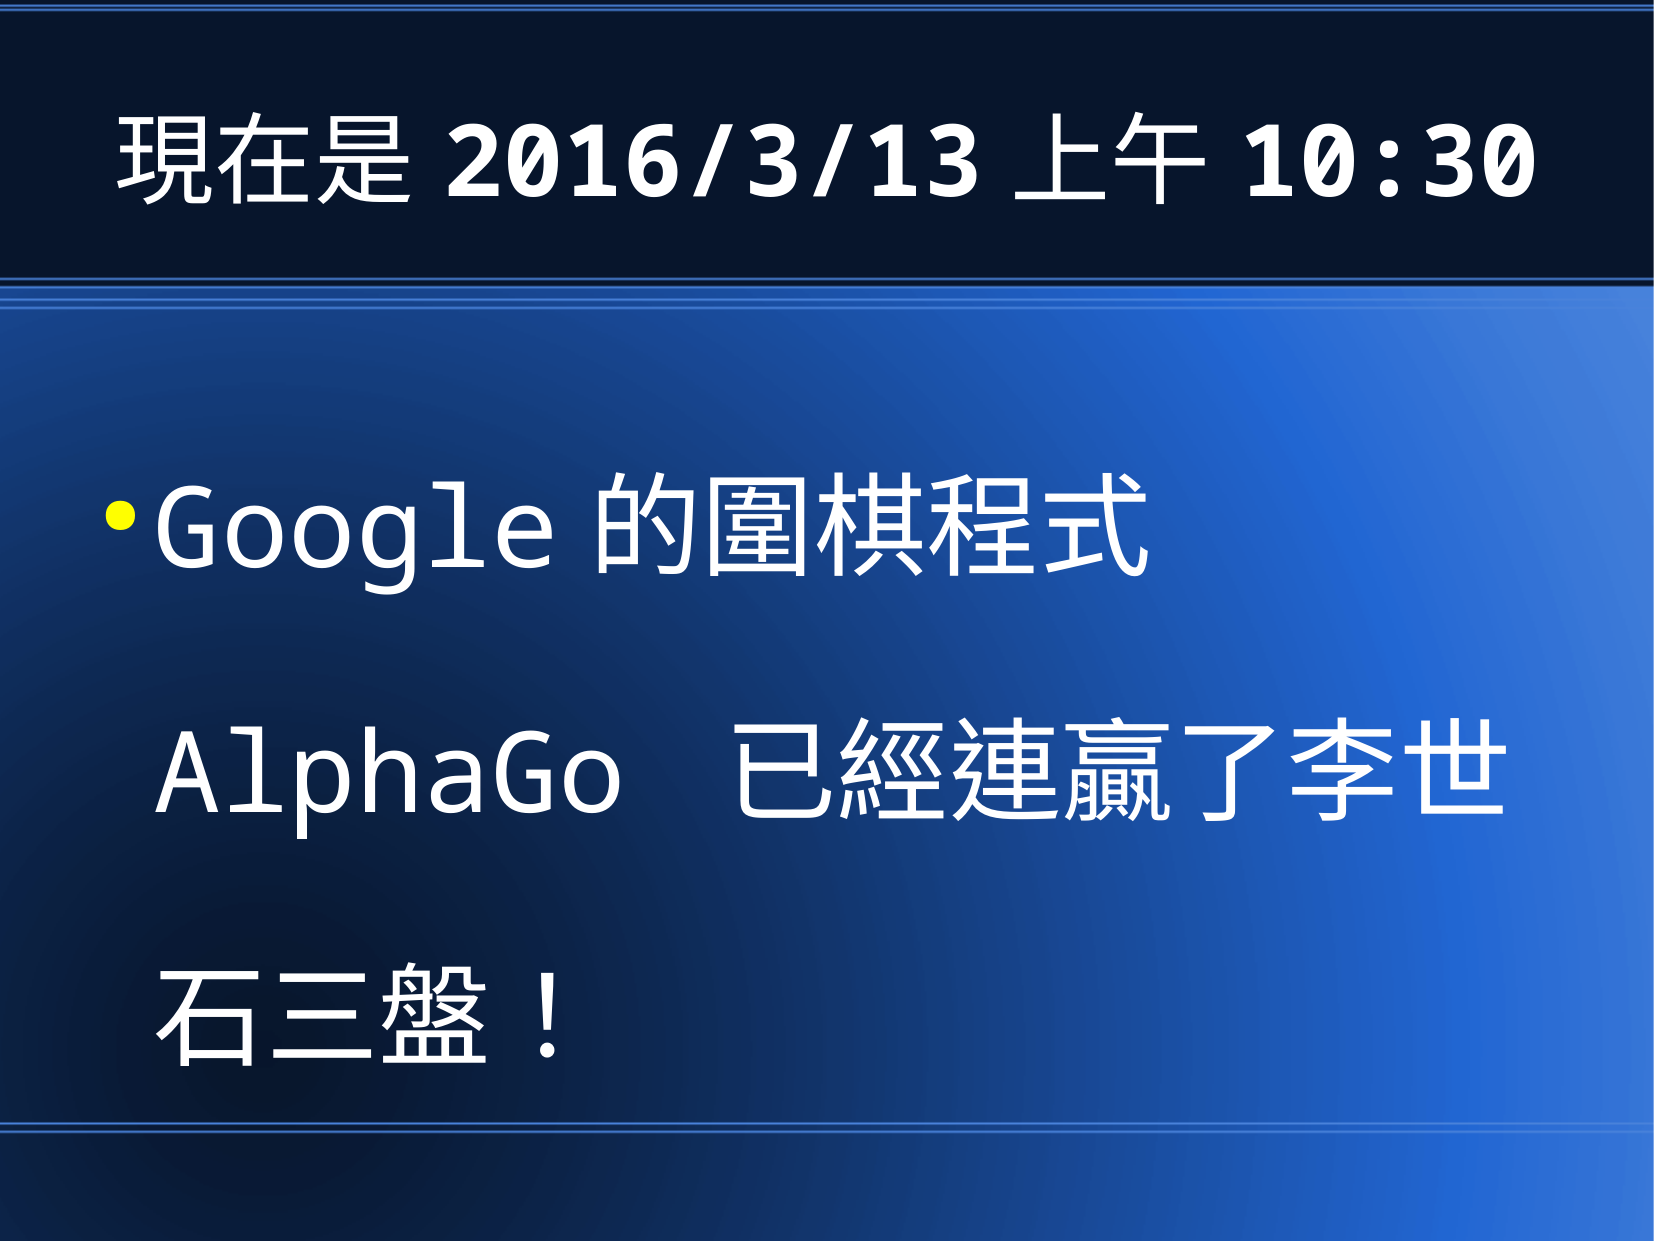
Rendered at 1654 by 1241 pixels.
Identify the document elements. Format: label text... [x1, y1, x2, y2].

picture [0, 0, 1654, 1241]
list Google的圍棋程式AlphaGo 已經連贏了李世石三盤！ [82, 355, 1571, 1241]
title 現在是2016/3/13上午10:30 [82, 49, 1571, 257]
